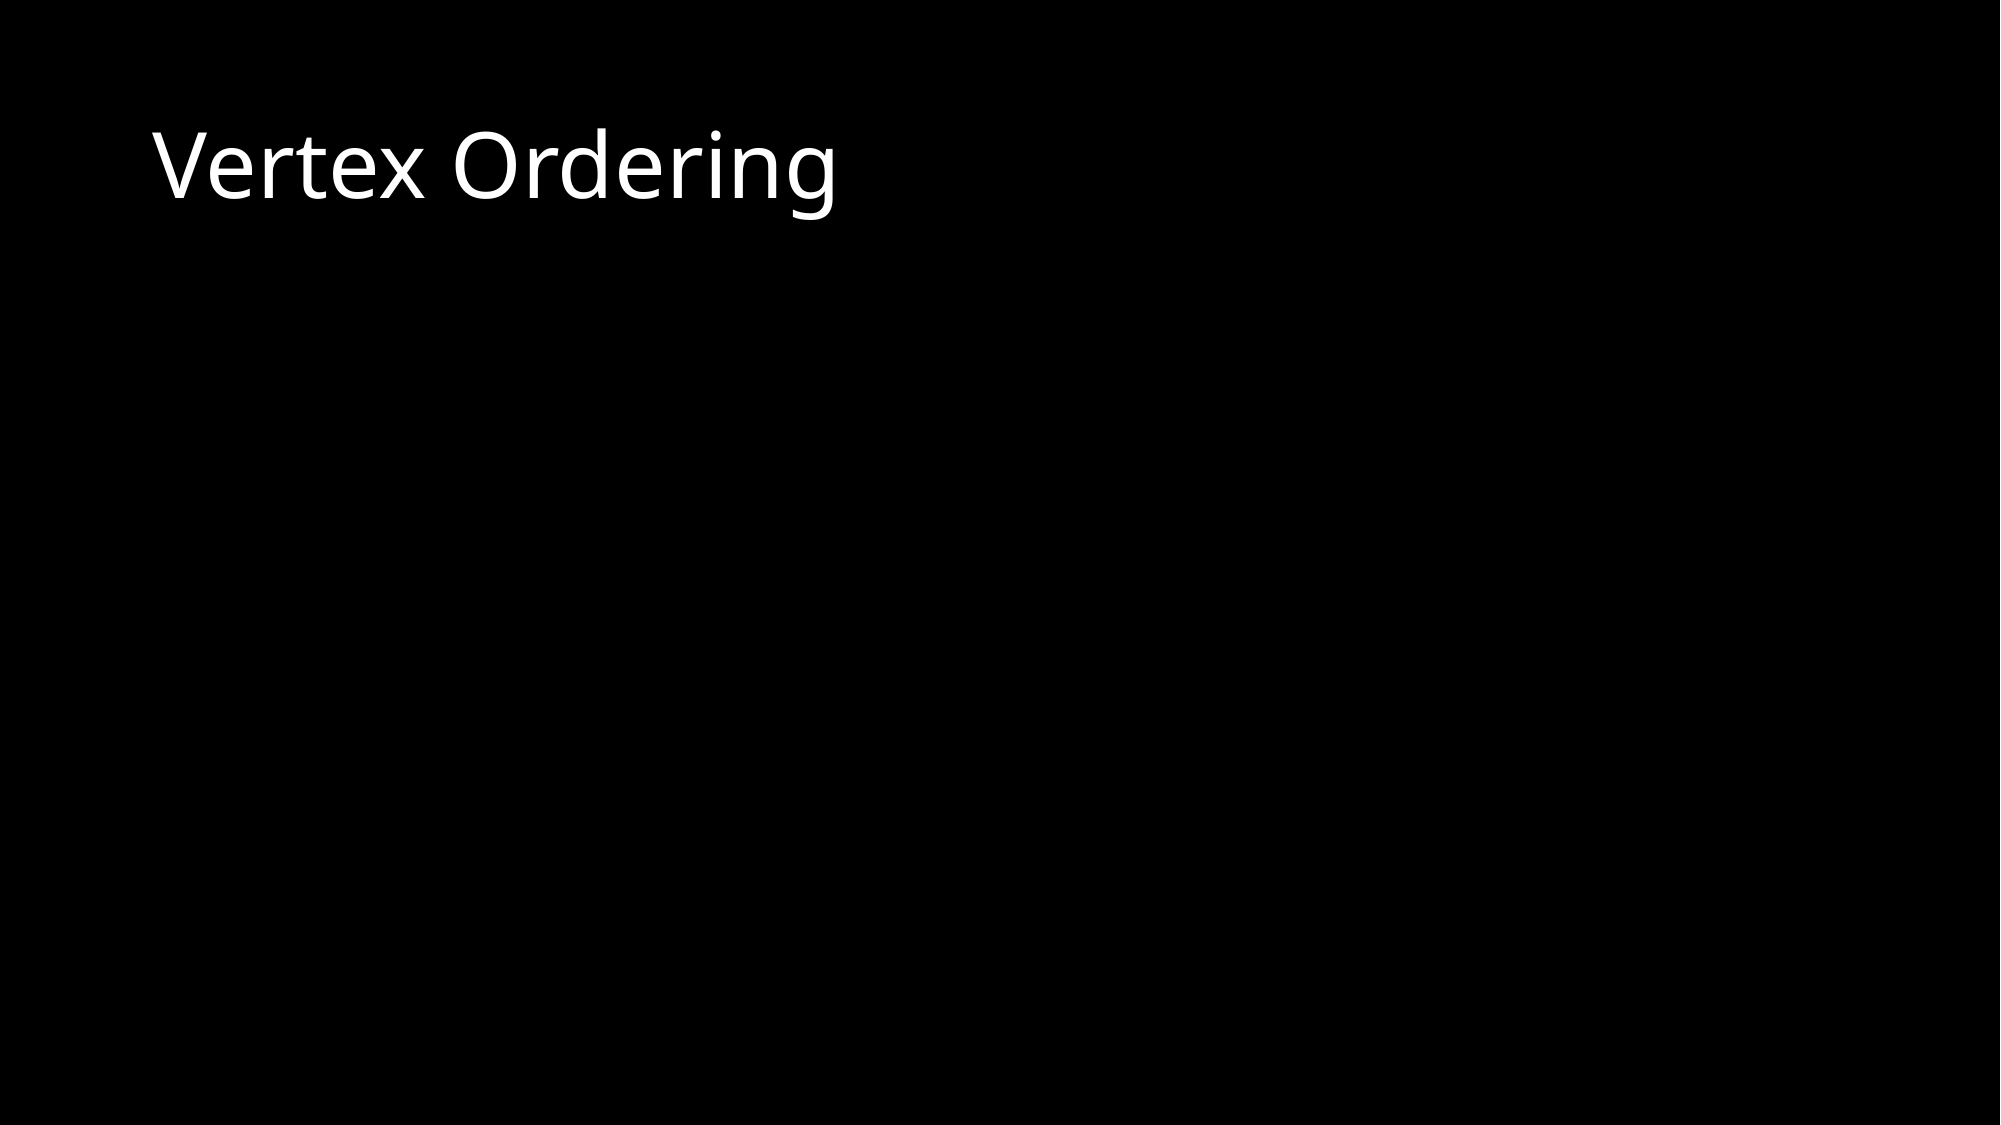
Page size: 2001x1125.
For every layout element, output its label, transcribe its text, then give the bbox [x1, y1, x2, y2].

title Vertex Ordering [137, 59, 1863, 278]
